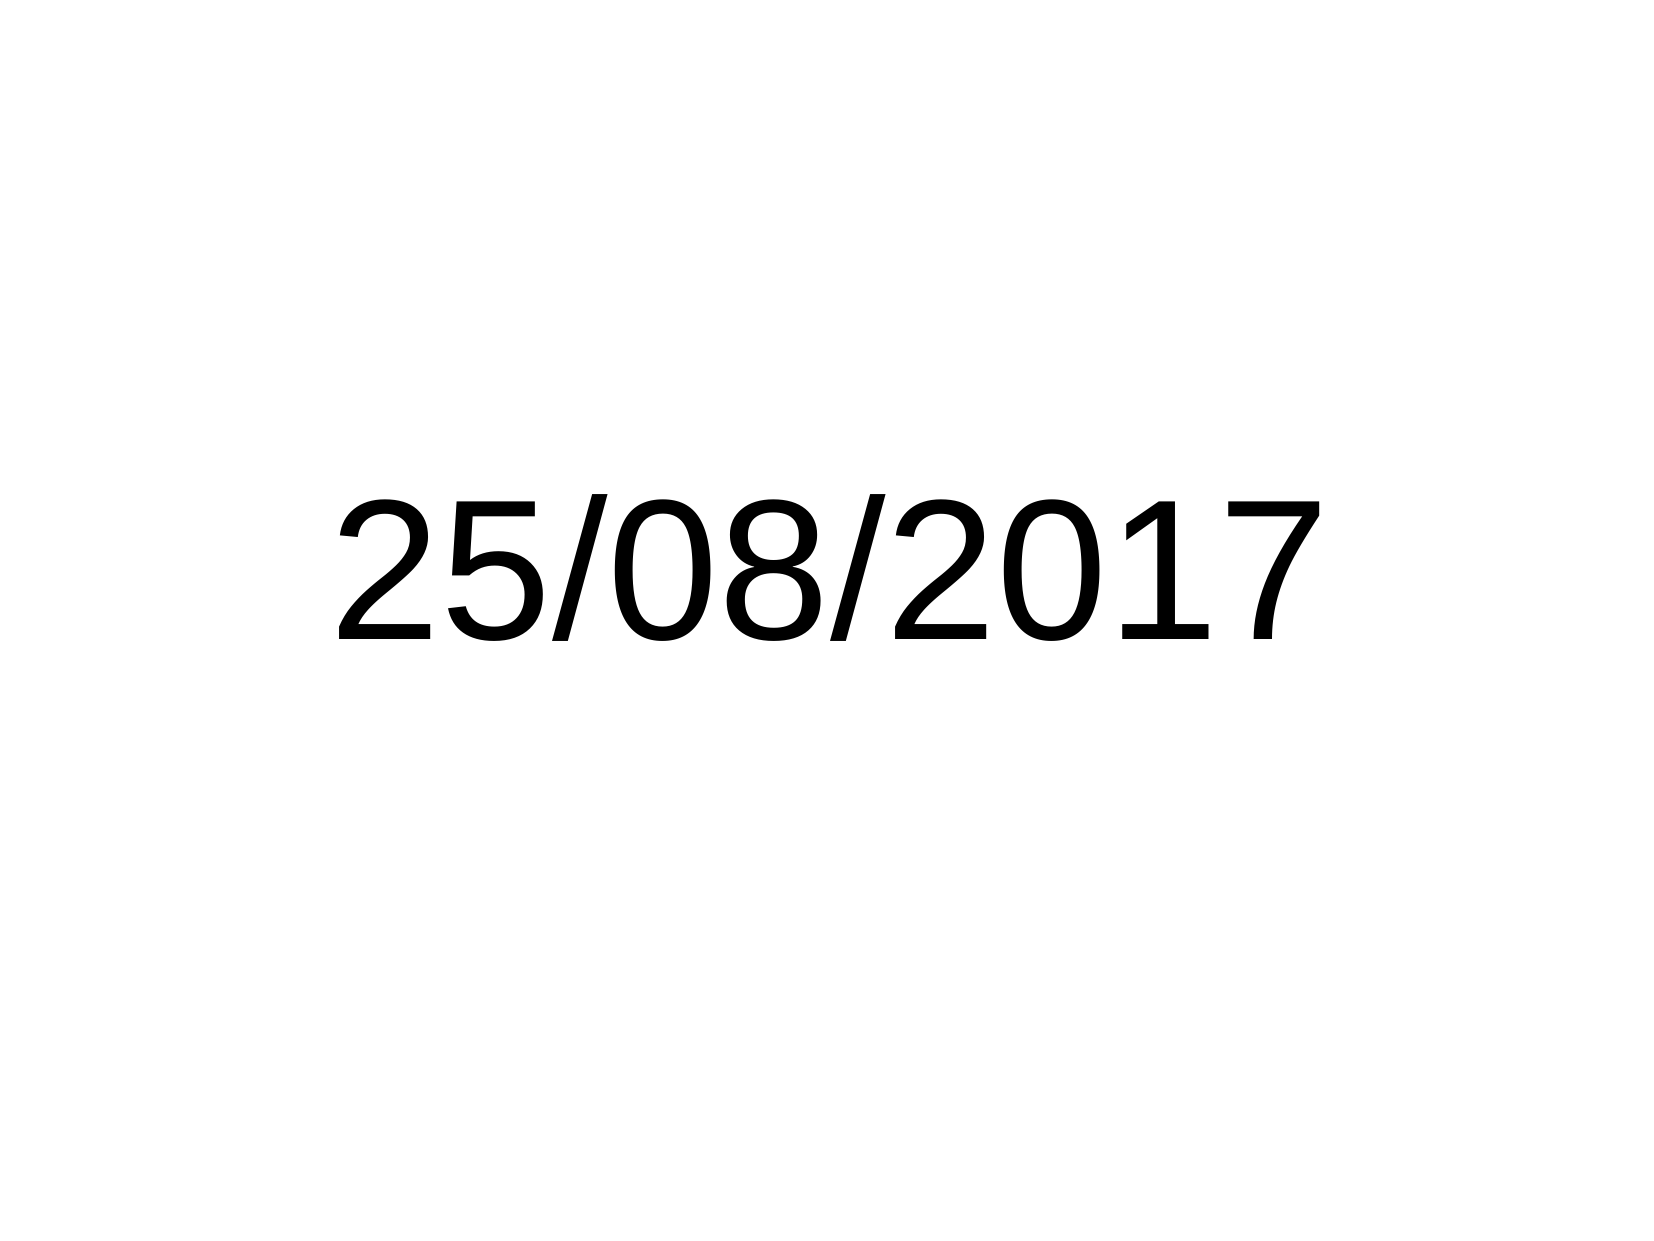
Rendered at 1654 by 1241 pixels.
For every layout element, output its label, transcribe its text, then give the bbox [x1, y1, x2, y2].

text_box 25/08/2017 [315, 451, 1654, 691]
